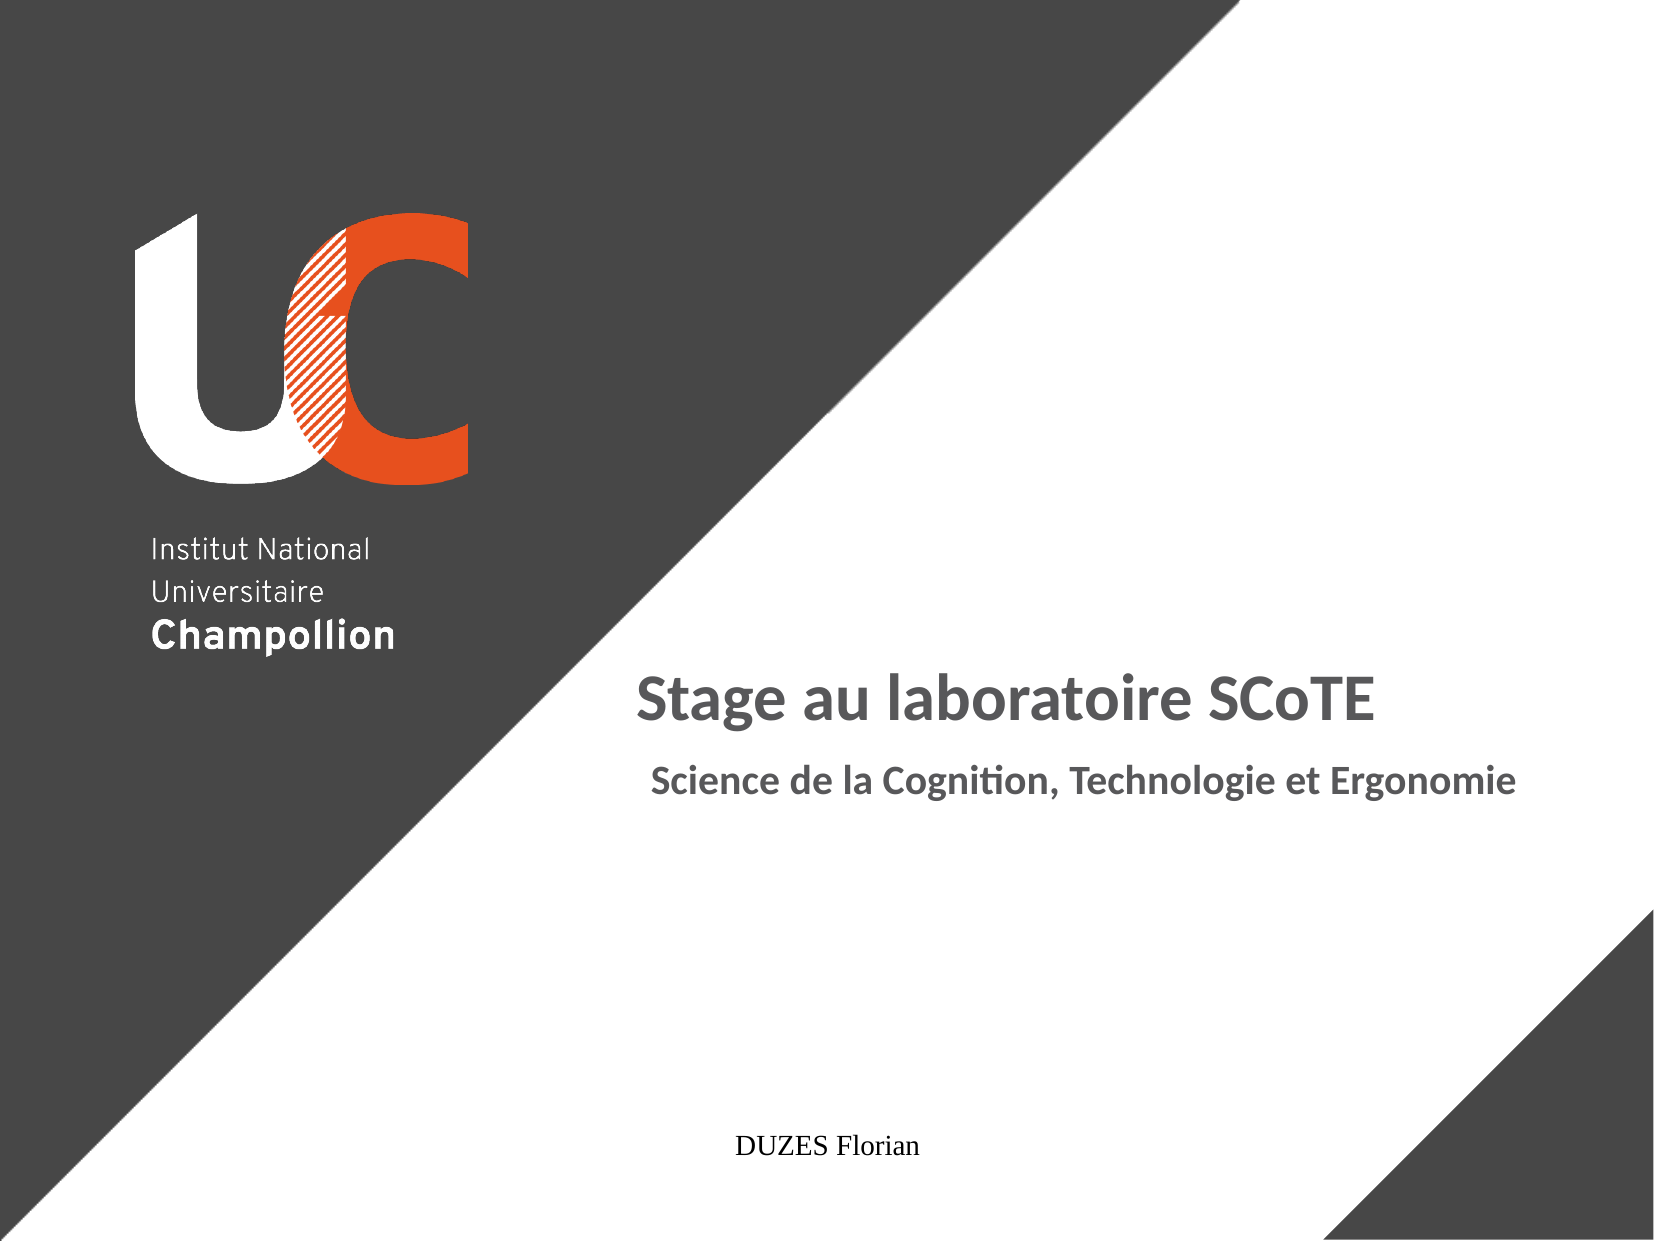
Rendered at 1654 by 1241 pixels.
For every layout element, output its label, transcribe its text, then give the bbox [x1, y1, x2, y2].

title Stage au laboratoire SCoTE [636, 656, 1570, 751]
footer DUZES Florian [565, 1129, 1090, 1216]
text_box Science de la Cognition, Technologie et Ergonomie [636, 751, 1570, 817]
picture [0, 0, 1241, 1241]
